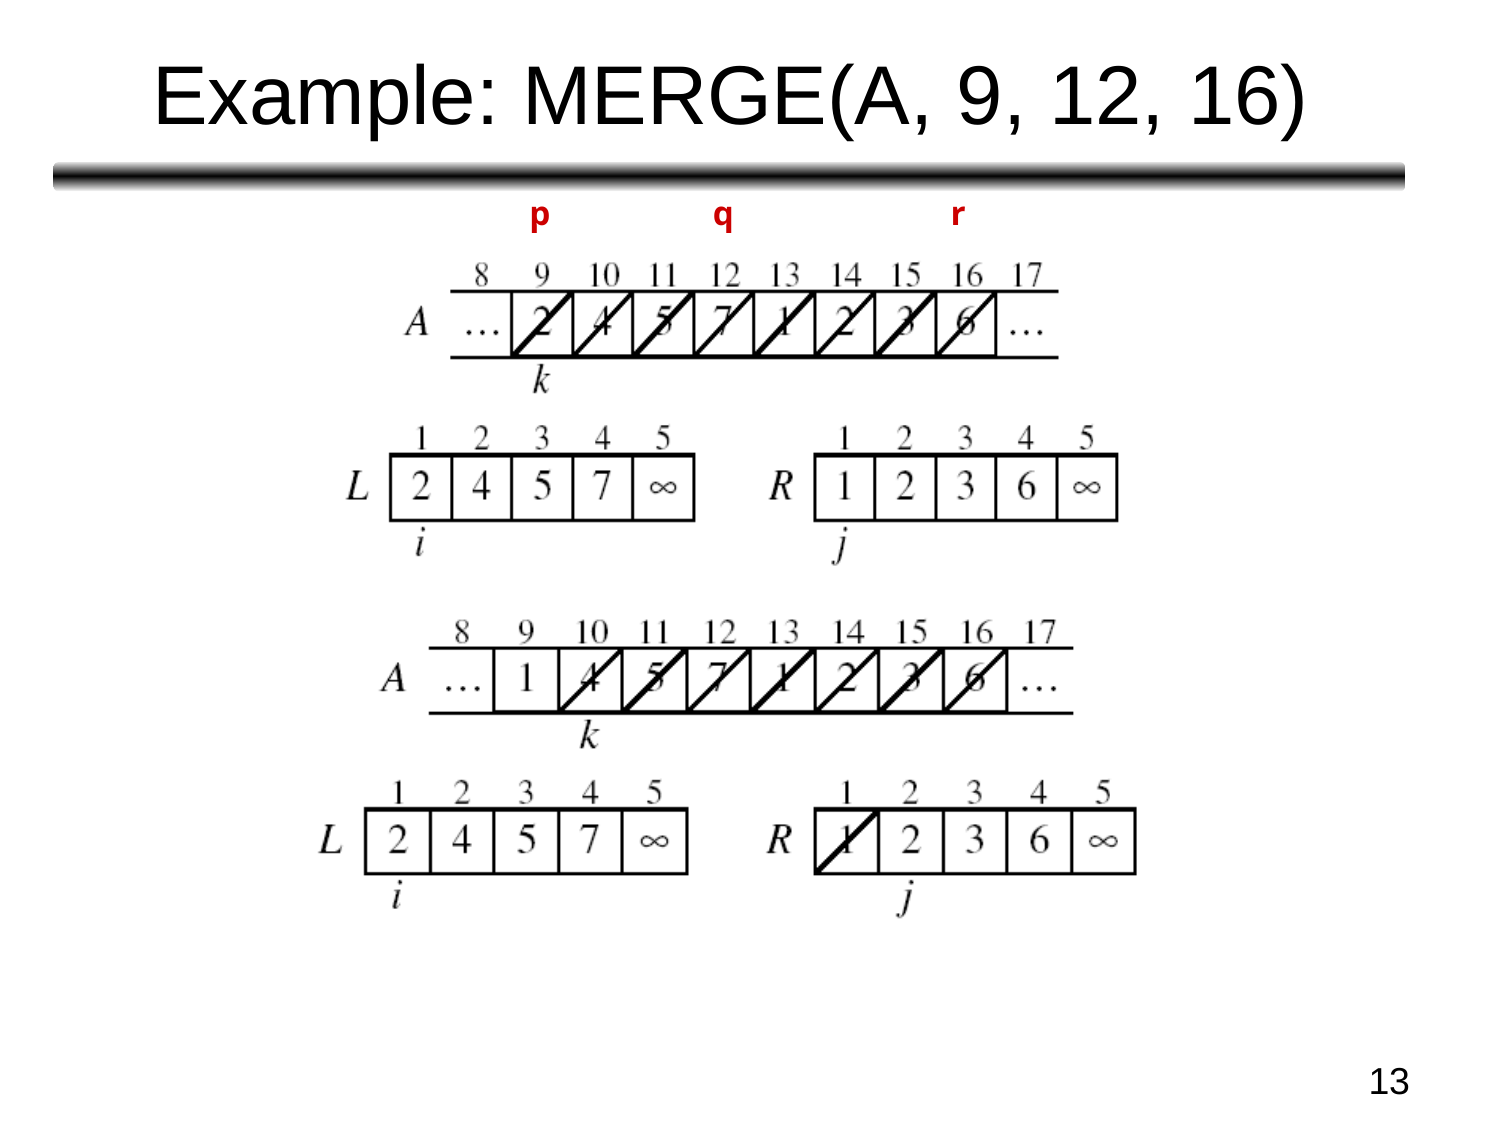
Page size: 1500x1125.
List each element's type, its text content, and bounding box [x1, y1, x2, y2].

text_box r [935, 184, 981, 241]
text_box q [698, 184, 749, 241]
title Example: MERGE(A, 9, 12, 16) [55, 16, 1406, 166]
chart [331, 253, 1129, 574]
text_box p [514, 184, 566, 241]
chart [312, 604, 1148, 928]
